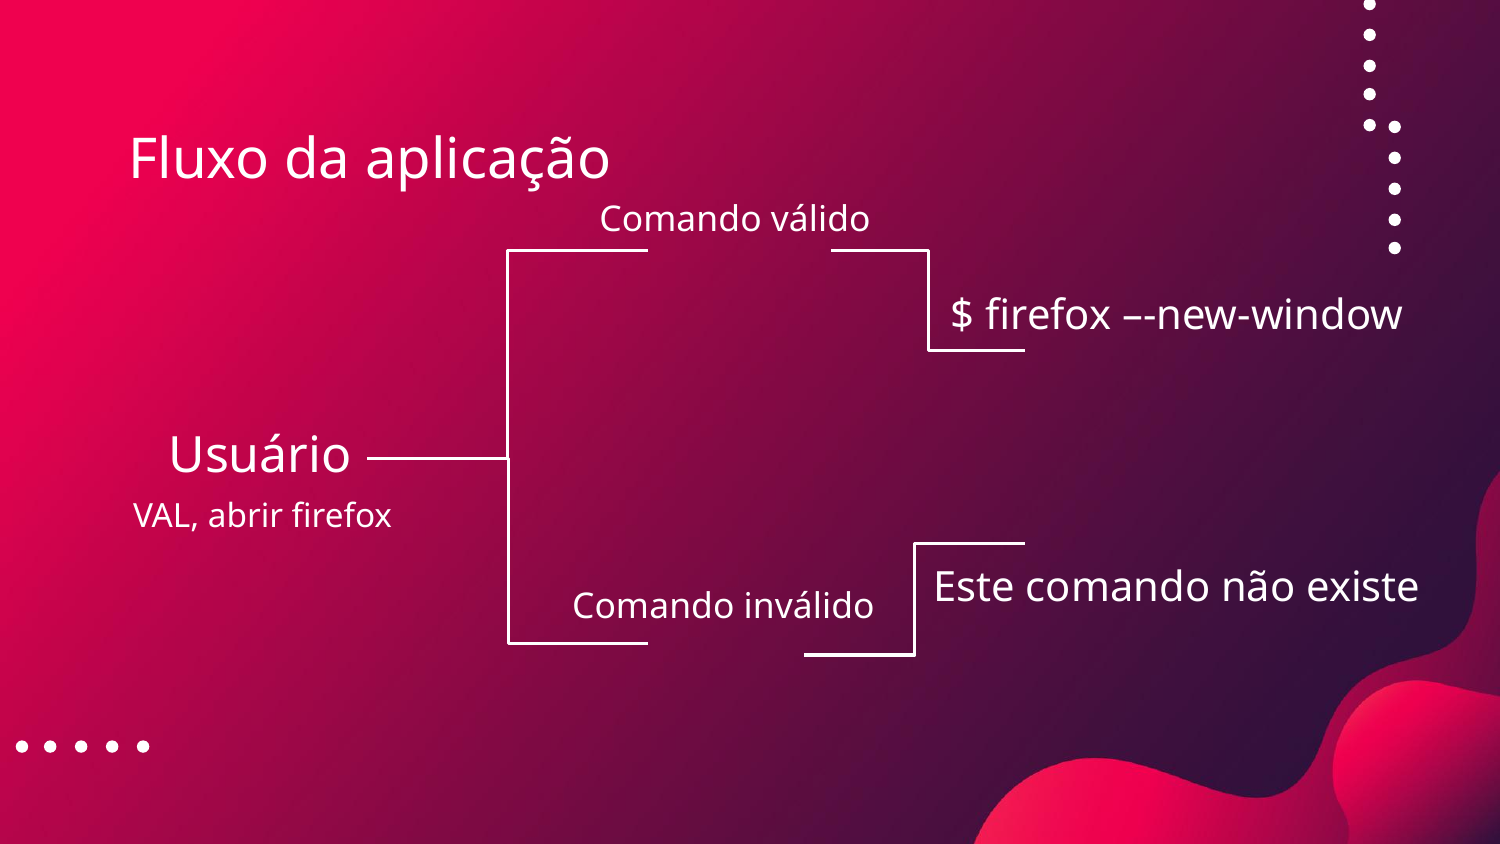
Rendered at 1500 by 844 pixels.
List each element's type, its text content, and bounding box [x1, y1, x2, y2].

text_box [136, 740, 150, 753]
text_box [1388, 213, 1401, 227]
text_box [1388, 241, 1401, 255]
text_box Usuário [153, 424, 431, 479]
text_box [1363, 118, 1376, 132]
text_box Fluxo da aplicação [113, 120, 1326, 225]
text_box VAL, abrir firefox [118, 479, 481, 594]
text_box Comando inválido [544, 560, 903, 648]
text_box [43, 740, 57, 753]
text_box Comando válido [552, 188, 918, 246]
picture [0, 0, 1500, 844]
text_box [105, 740, 119, 753]
text_box [1363, 0, 1376, 11]
text_box $ firefox –-new-window [900, 273, 1454, 375]
text_box [1363, 28, 1376, 42]
text_box [1388, 151, 1401, 165]
text_box Este comando não existe [900, 544, 1454, 646]
text_box [1363, 59, 1376, 73]
text_box [74, 740, 88, 753]
text_box [1388, 182, 1401, 196]
text_box [15, 740, 29, 753]
text_box [1388, 120, 1401, 134]
text_box [1363, 87, 1376, 101]
